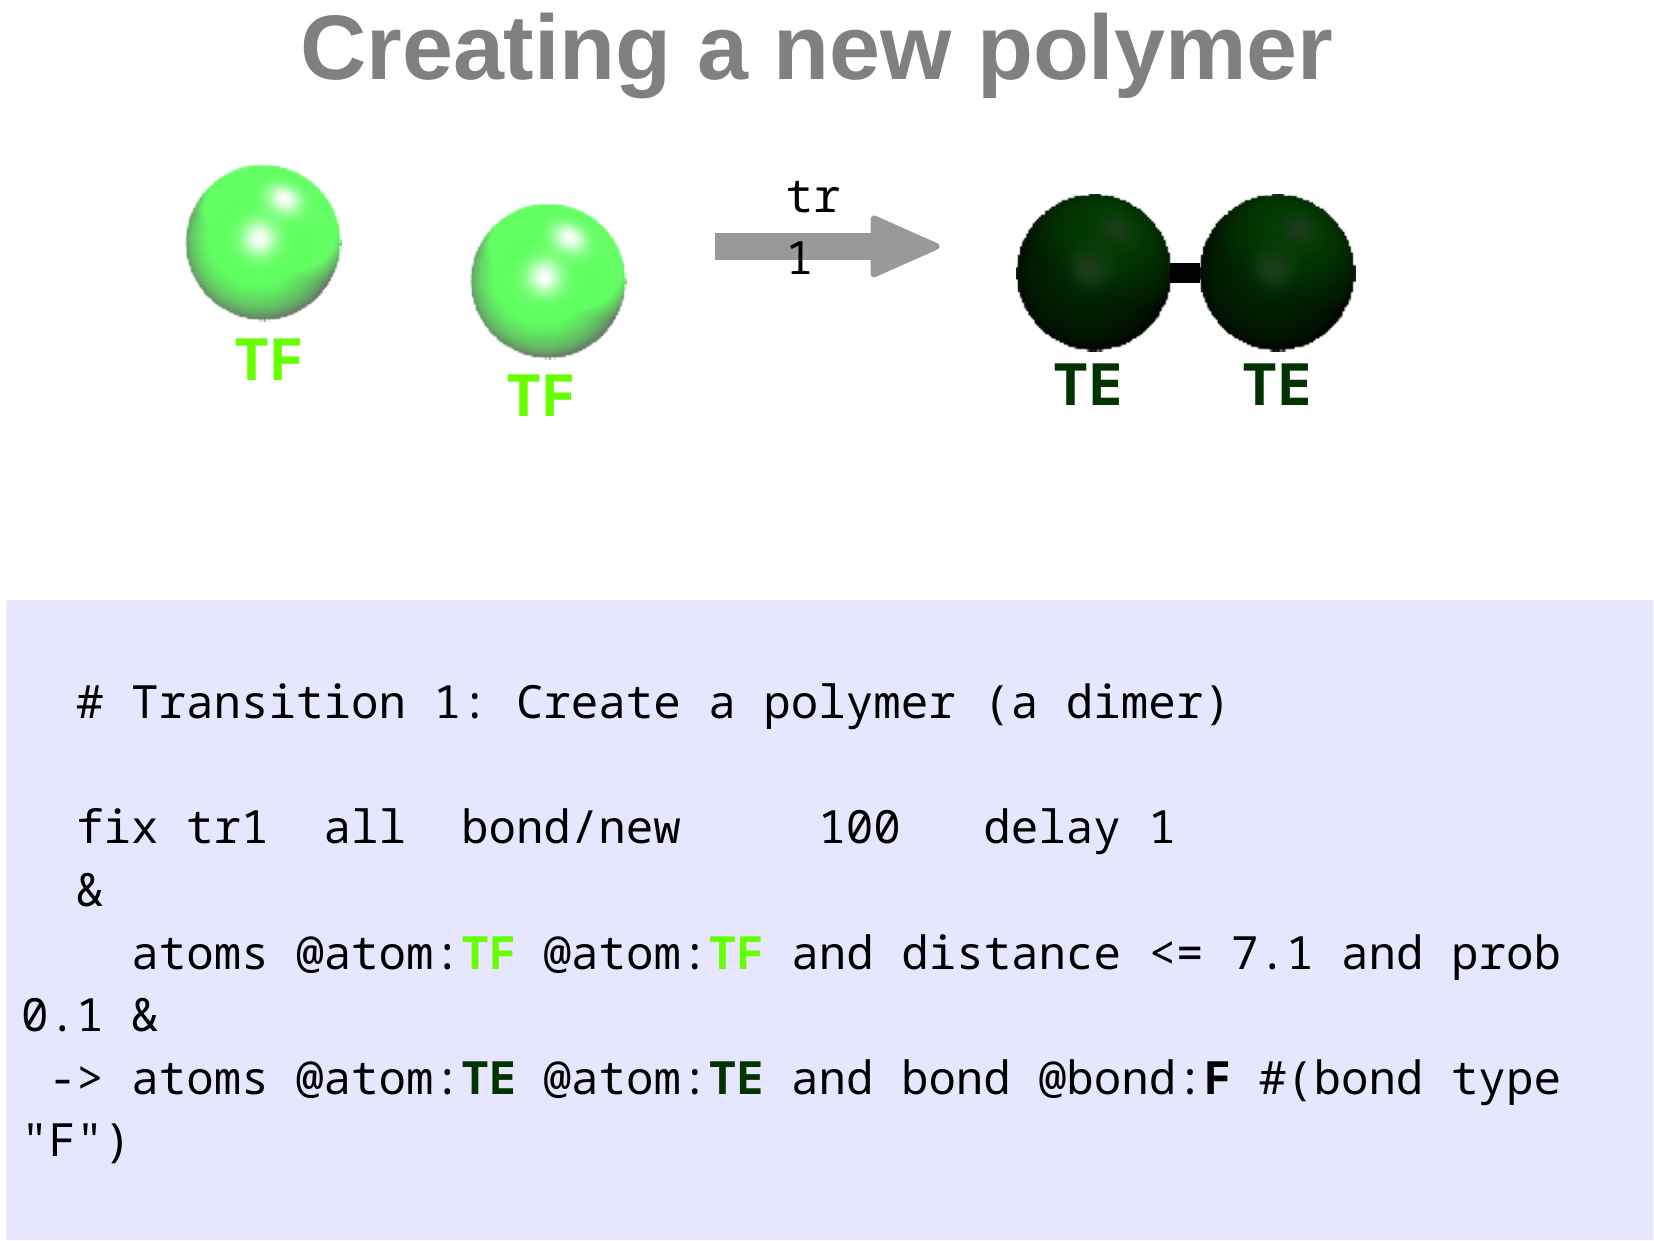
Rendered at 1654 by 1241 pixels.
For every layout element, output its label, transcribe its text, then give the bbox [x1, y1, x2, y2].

text_box TF [165, 311, 376, 385]
picture [1016, 194, 1173, 352]
text_box TE [1194, 335, 1383, 409]
picture [185, 164, 342, 311]
text_box TF [436, 346, 647, 420]
picture [470, 203, 627, 361]
text_box tr1 [770, 155, 870, 217]
text_box Creating a new polymer [0, 0, 1635, 140]
picture [1199, 194, 1356, 352]
text_box TE [983, 335, 1194, 409]
text_box # Transition 1: Create a polymer (a dimer) fix tr1 all bond/new 100 delay 1 & atoms @atom:TF @atom:TF and distance <= 7.1 and prob 0.1 & -> atoms @atom:TE @atom:TE and bond @bond:F #(bond type "F") [6, 600, 1654, 1241]
